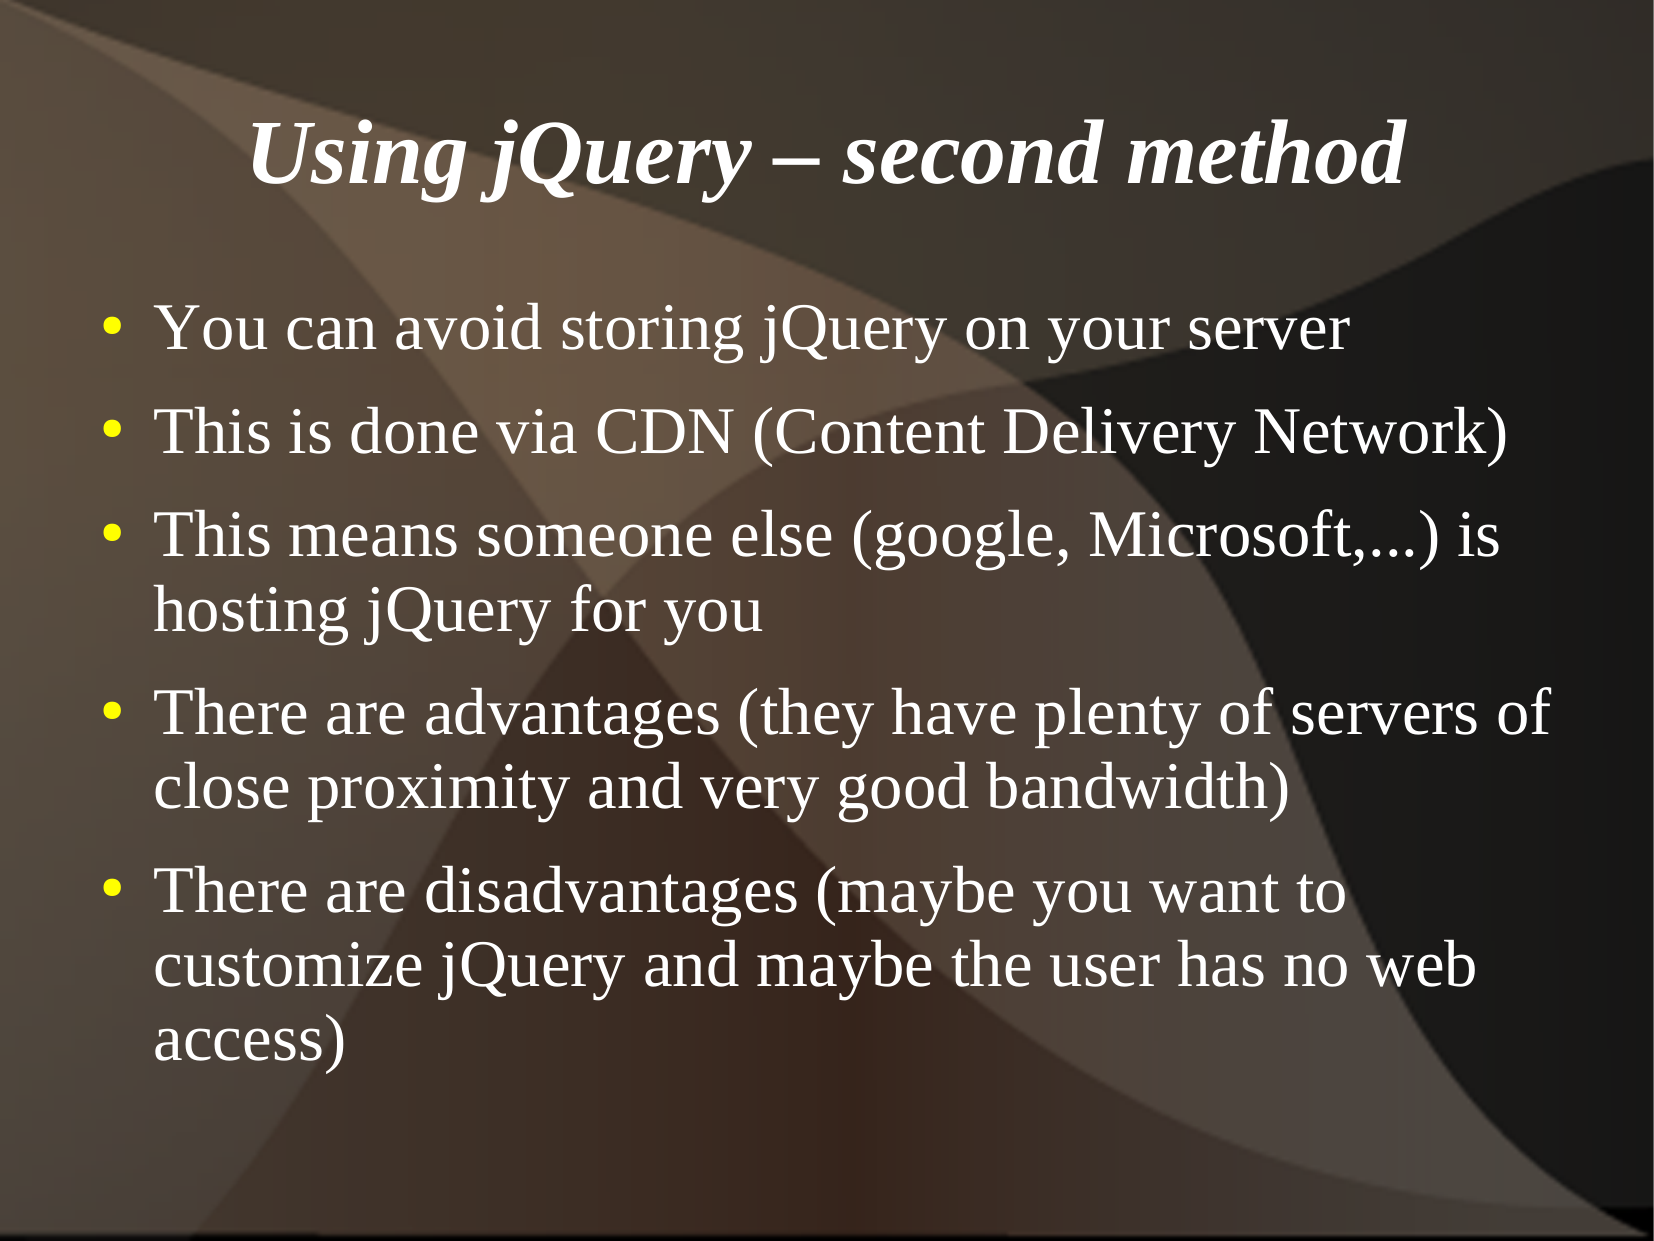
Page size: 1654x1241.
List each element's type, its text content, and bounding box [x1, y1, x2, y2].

picture [0, 0, 1654, 1241]
title Using jQuery – second method [82, 56, 1571, 250]
list You can avoid storing jQuery on your server This is done via CDN (Content Delivery Network) This means someone else (google, Microsoft,...) is hosting jQuery for you There are advantages (they have plenty of servers of close proximity and very good bandwidth) There are disadvantages (maybe you want to customize jQuery and maybe the user has no web access) [82, 290, 1571, 1094]
